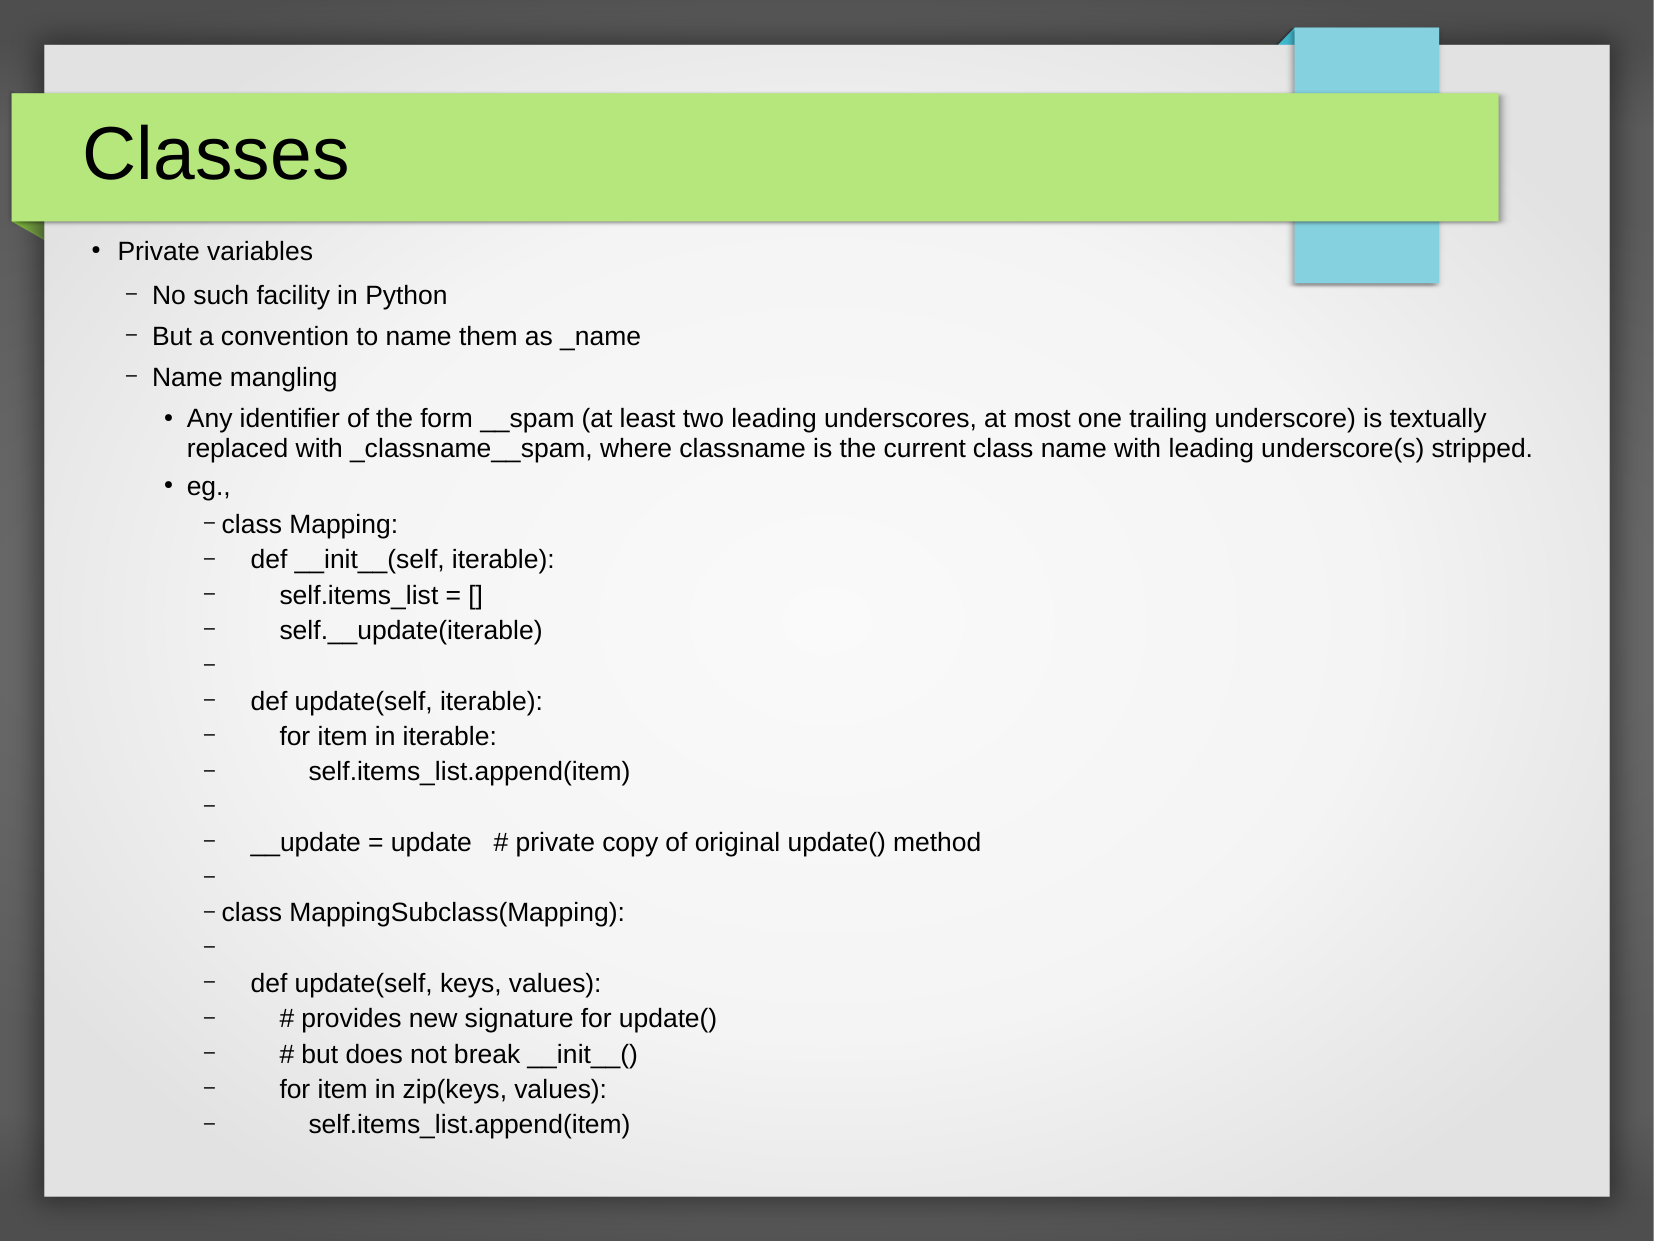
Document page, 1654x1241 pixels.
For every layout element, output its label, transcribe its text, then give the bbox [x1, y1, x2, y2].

title Classes [82, 94, 1264, 213]
list Private variables No such facility in Python But a convention to name them as _name Name mangling Any identifier of the form __spam (at least two leading underscores, at most one trailing underscore) is textually replaced with _classname__spam, where classname is the current class name with leading underscore(s) stripped. eg., class Mapping: def __init__(self, iterable): self.items_list = [] self.__update(iterable) def update(self, iterable): for item in iterable: self.items_list.append(item) __update = update # private copy of original update() method class MappingSubclass(Mapping): def update(self, keys, values): # provides new signature for update() # but does not break __init__() for item in zip(keys, values): self.items_list.append(item) [82, 236, 1571, 1158]
picture [0, 0, 1654, 1241]
